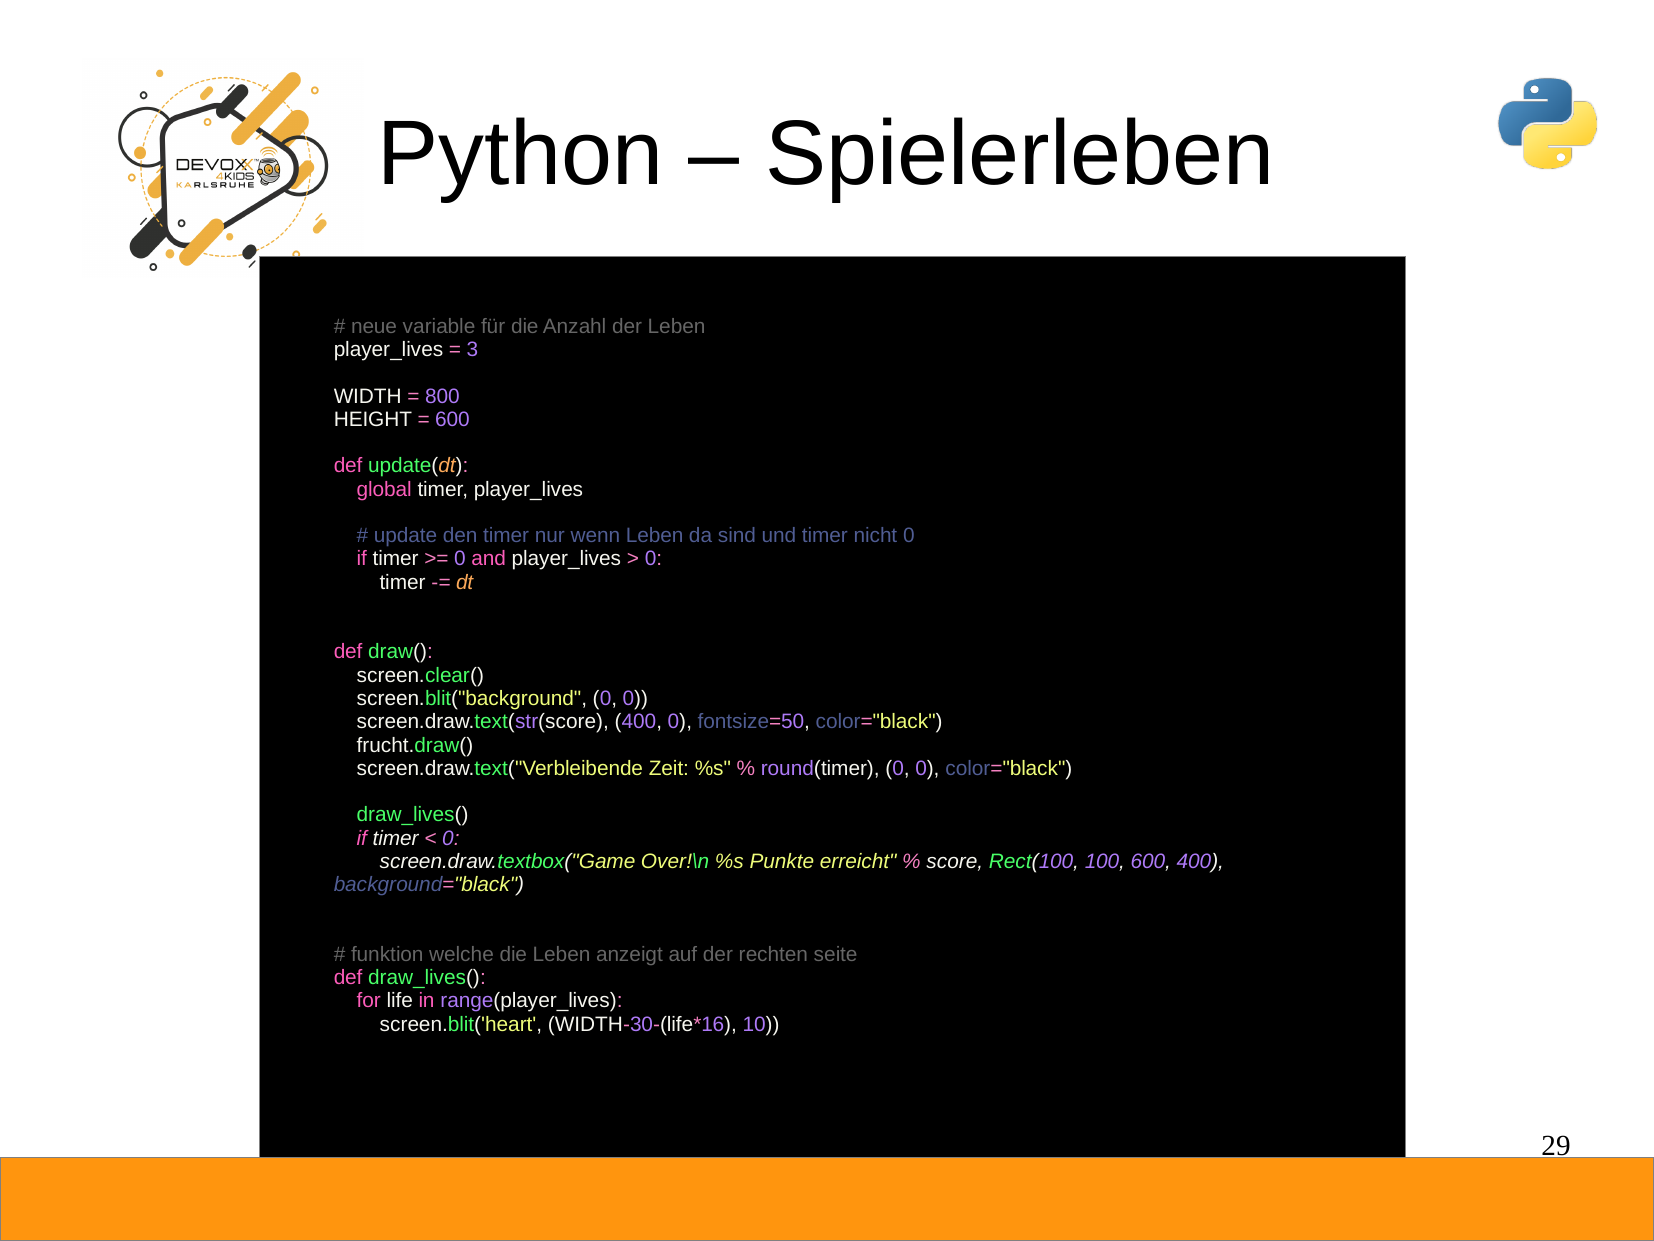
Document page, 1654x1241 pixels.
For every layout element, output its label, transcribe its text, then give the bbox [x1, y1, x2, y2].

text_box # neue variable für die Anzahl der Leben player_lives = 3 WIDTH = 800 HEIGHT = 600 def update(dt): global timer, player_lives # update den timer nur wenn Leben da sind und timer nicht 0 if timer >= 0 and player_lives > 0: timer -= dt def draw(): screen.clear() screen.blit("background", (0, 0)) screen.draw.text(str(score), (400, 0), fontsize=50, color="black") frucht.draw() screen.draw.text("Verbleibende Zeit: %s" % round(timer), (0, 0), color="black") draw_lives() if timer < 0: screen.draw.textbox("Game Over!\n %s Punkte erreicht" % score, Rect(100, 100, 600, 400), background="black") # funktion welche die Leben anzeigt auf der rechten seite def draw_lives(): for life in range(player_lives): screen.blit('heart', (WIDTH-30-(life*16), 10)) [318, 307, 1371, 1146]
picture [1476, 58, 1619, 189]
title Python – Spielerleben [82, 49, 1571, 257]
picture [82, 58, 364, 278]
text_box [0, 256, 1654, 1241]
